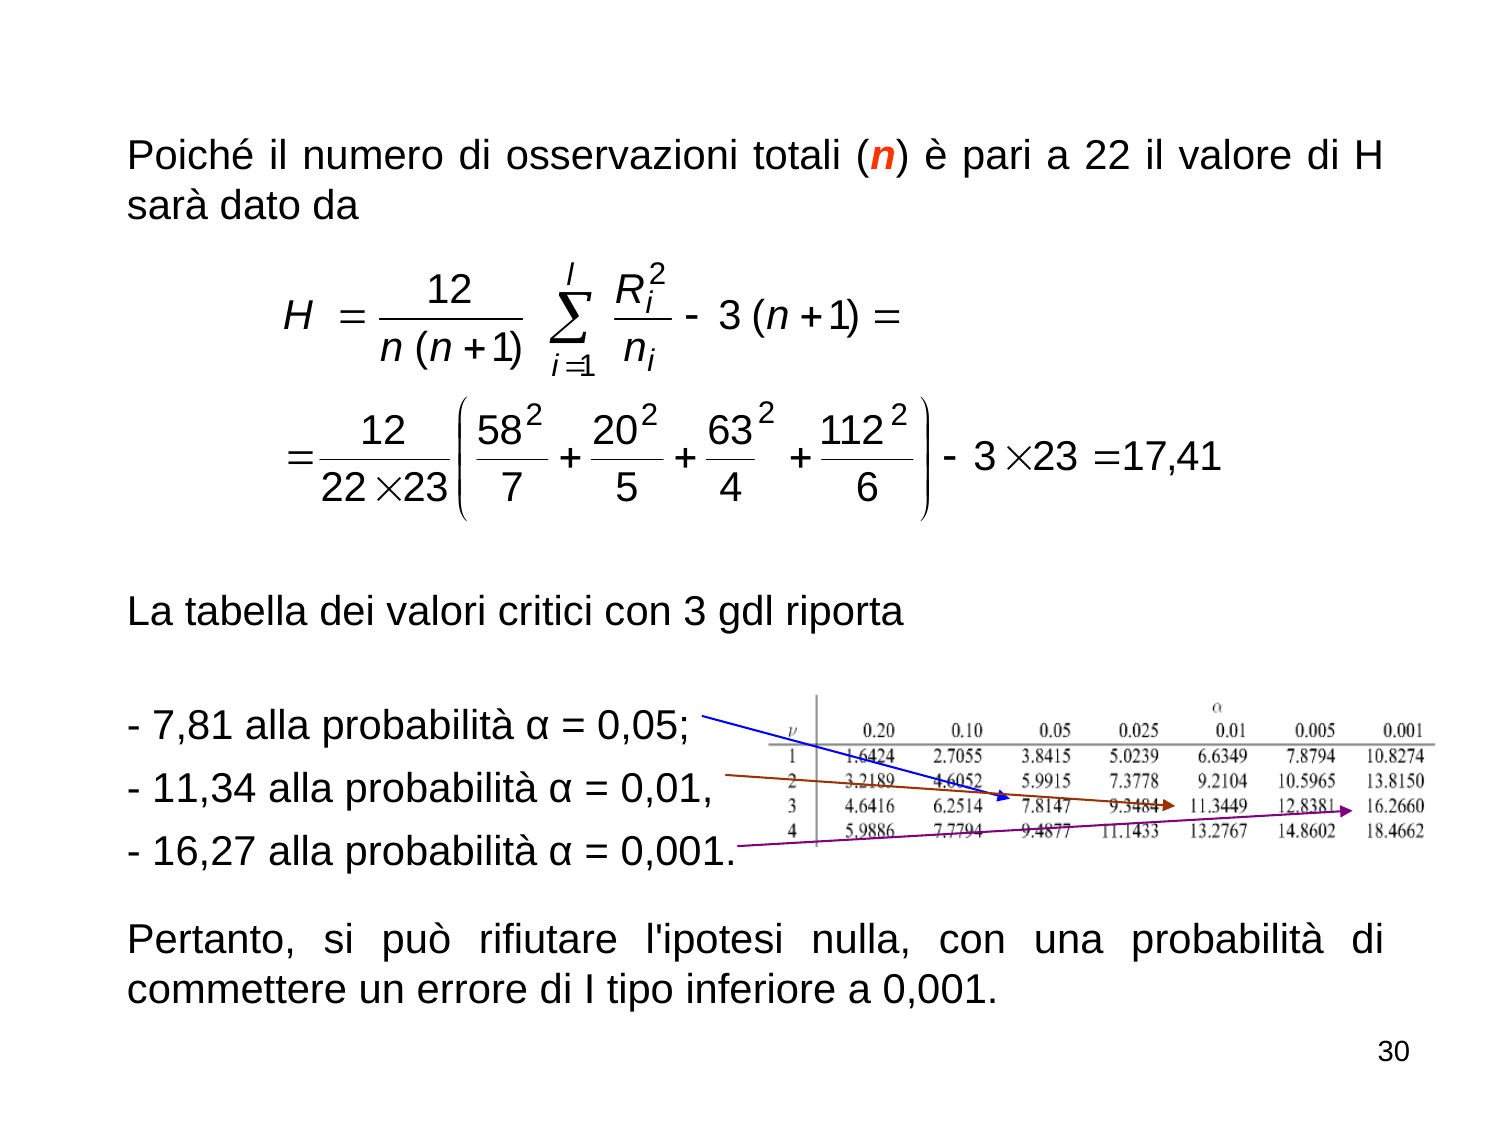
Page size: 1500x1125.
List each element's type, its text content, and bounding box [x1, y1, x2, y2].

picture [755, 732, 969, 790]
text_box <numero> [1074, 1024, 1426, 1103]
chart [280, 255, 1221, 527]
text_box Poiché il numero di osservazioni totali (n) è pari a 22 il valore di H sarà dato da La tabella dei valori critici con 3 gdl riporta - 7,81 alla probabilità α = 0,05; - 11,34 alla probabilità α = 0,01, - 16,27 alla probabilità α = 0,001. Pertanto, si può rifiutare l'ipotesi nulla, con una probabilità di commettere un errore di I tipo inferiore a 0,001. [112, 120, 1400, 1020]
picture [755, 681, 1436, 847]
